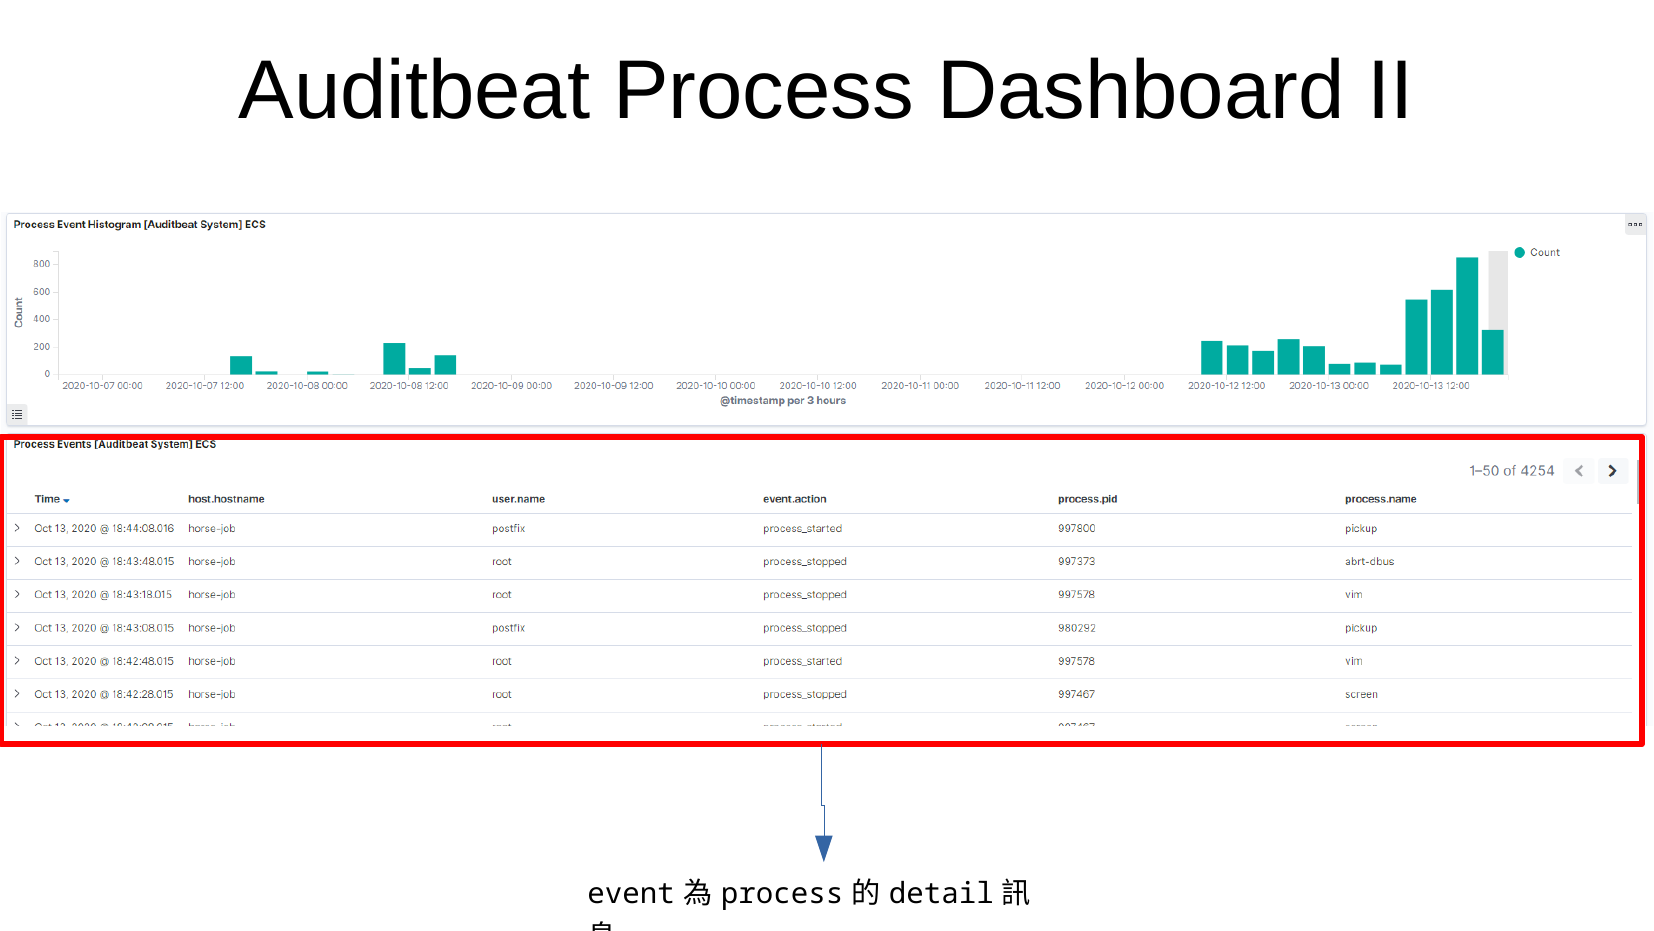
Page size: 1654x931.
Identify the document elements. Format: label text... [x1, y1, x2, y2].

text_box event為process的detail訊息 [572, 862, 1075, 912]
picture [4, 440, 1639, 726]
text_box Auditbeat Process Dashboard II [47, 35, 1607, 166]
picture [1, 212, 1654, 726]
